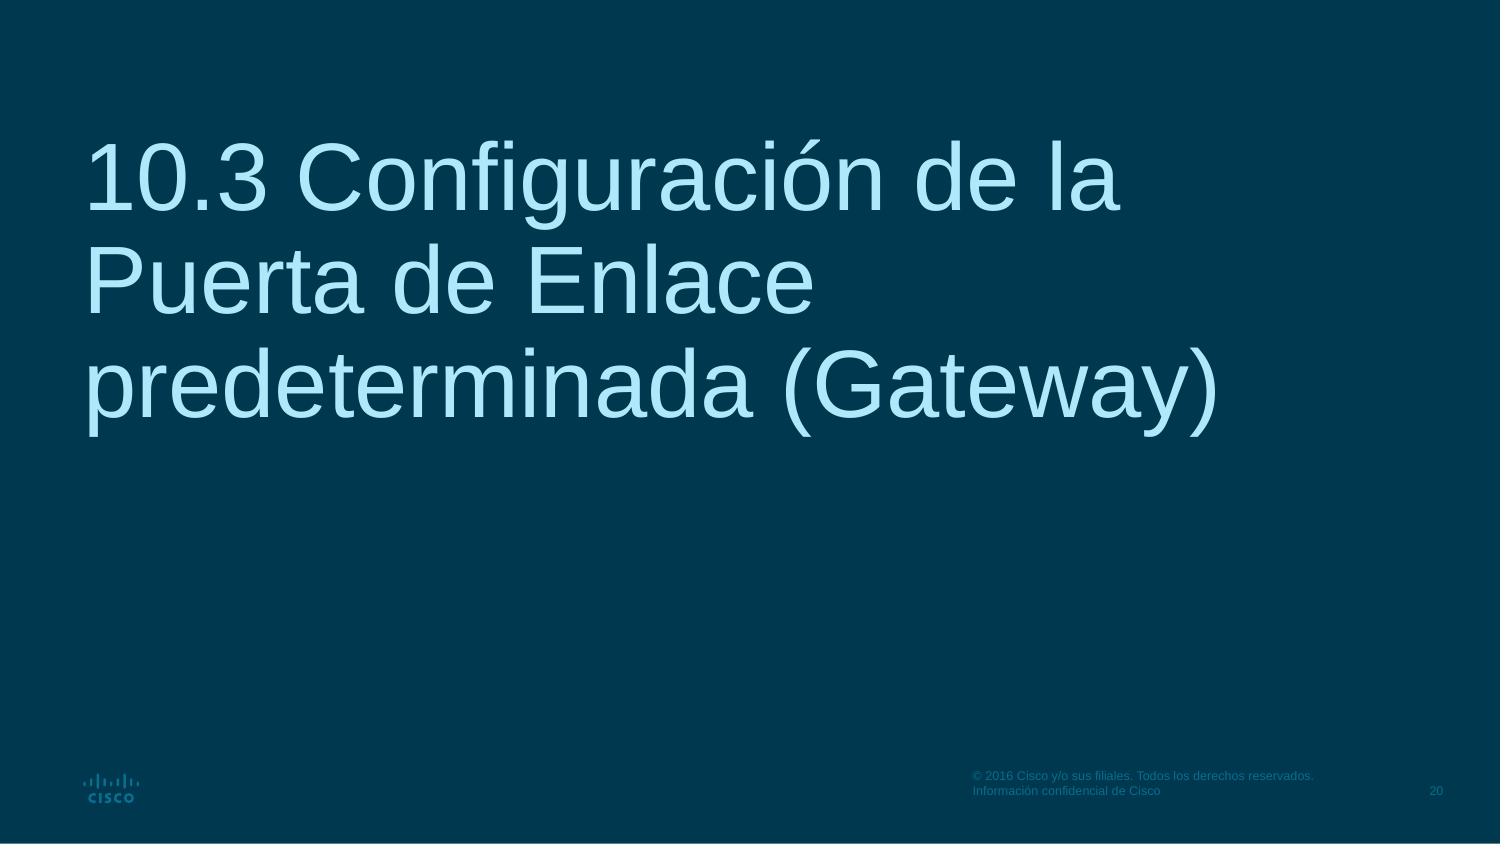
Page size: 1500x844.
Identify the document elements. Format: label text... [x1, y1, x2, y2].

title 10.3 Configuración de la Puerta de Enlace predeterminada (Gateway) [68, 293, 1356, 446]
